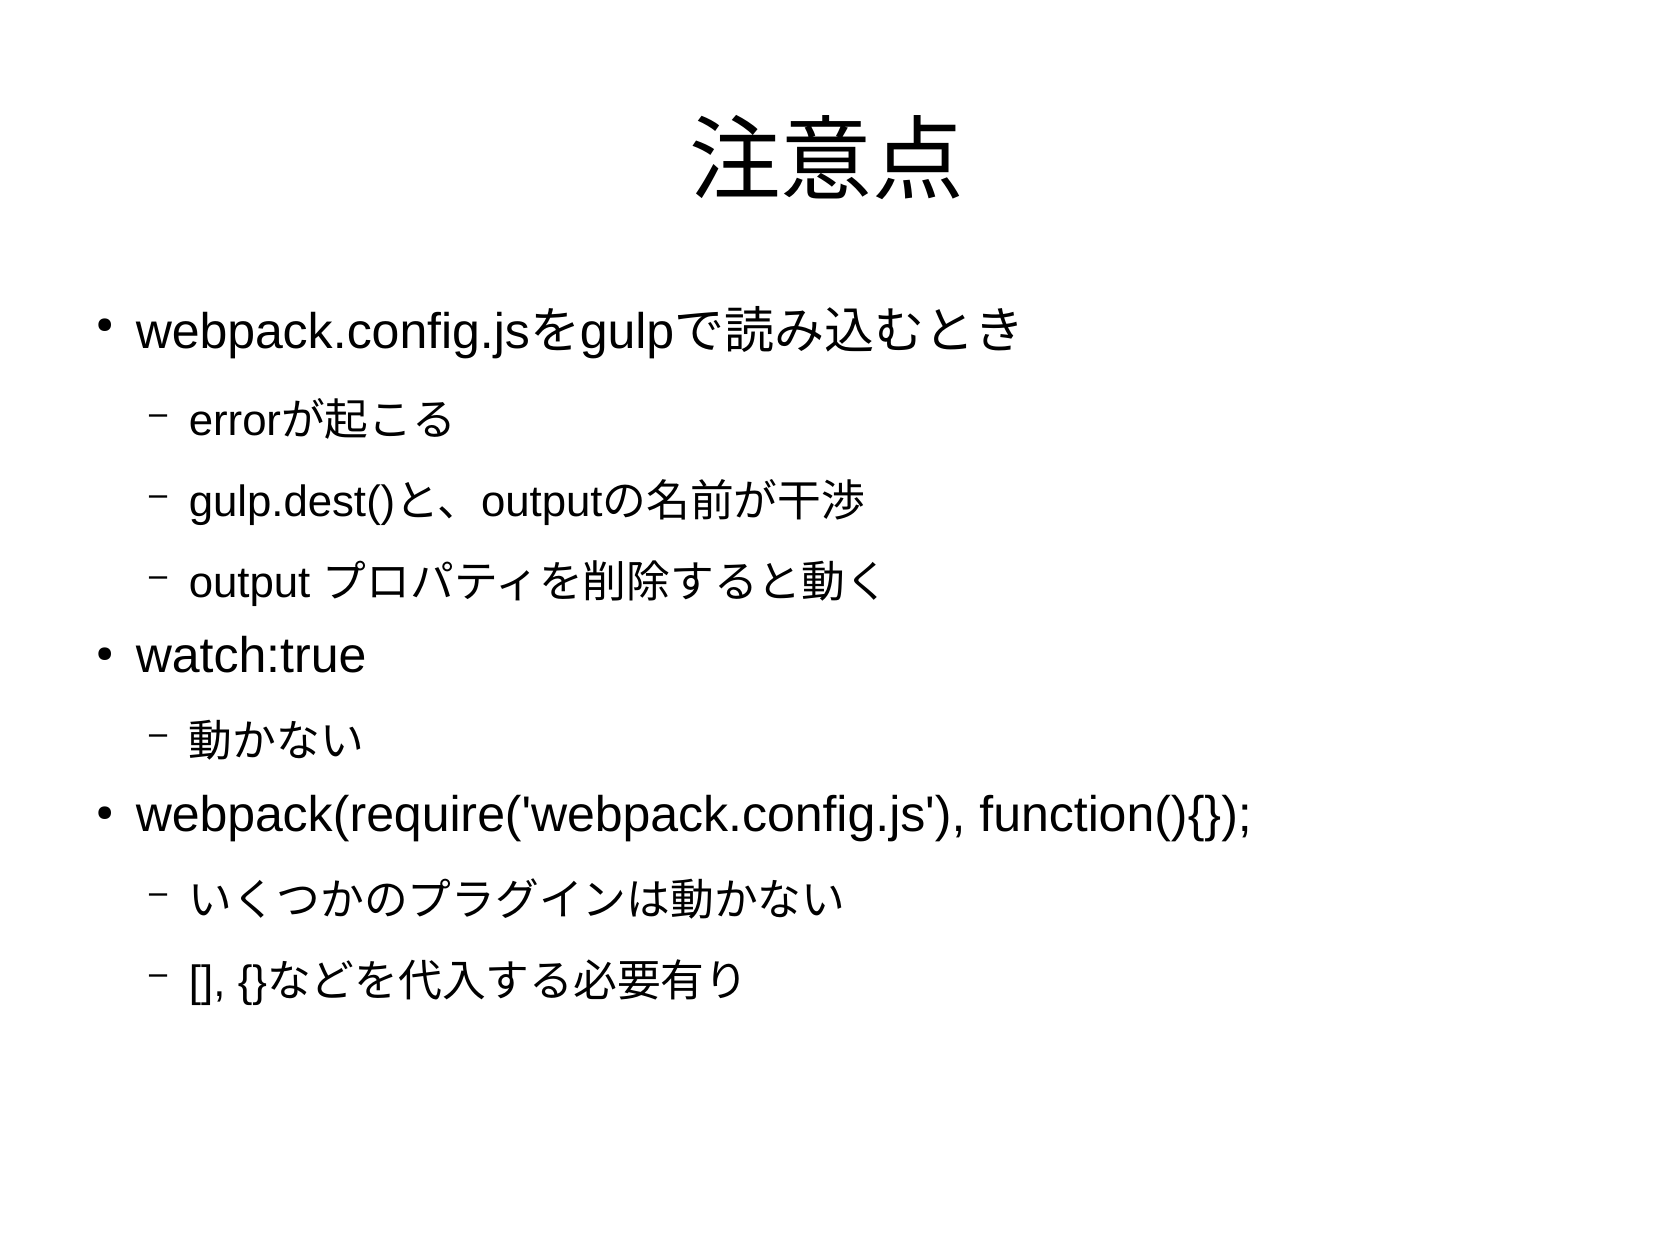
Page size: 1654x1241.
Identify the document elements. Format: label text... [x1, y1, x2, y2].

title 注意点 [82, 49, 1571, 257]
list webpack.config.jsをgulpで読み込むとき errorが起こる gulp.dest()と、outputの名前が干渉 output プロパティを削除すると動く watch:true 動かない webpack(require('webpack.config.js'), function(){}); いくつかのプラグインは動かない [], {}などを代入する必要有り [82, 290, 1571, 1010]
